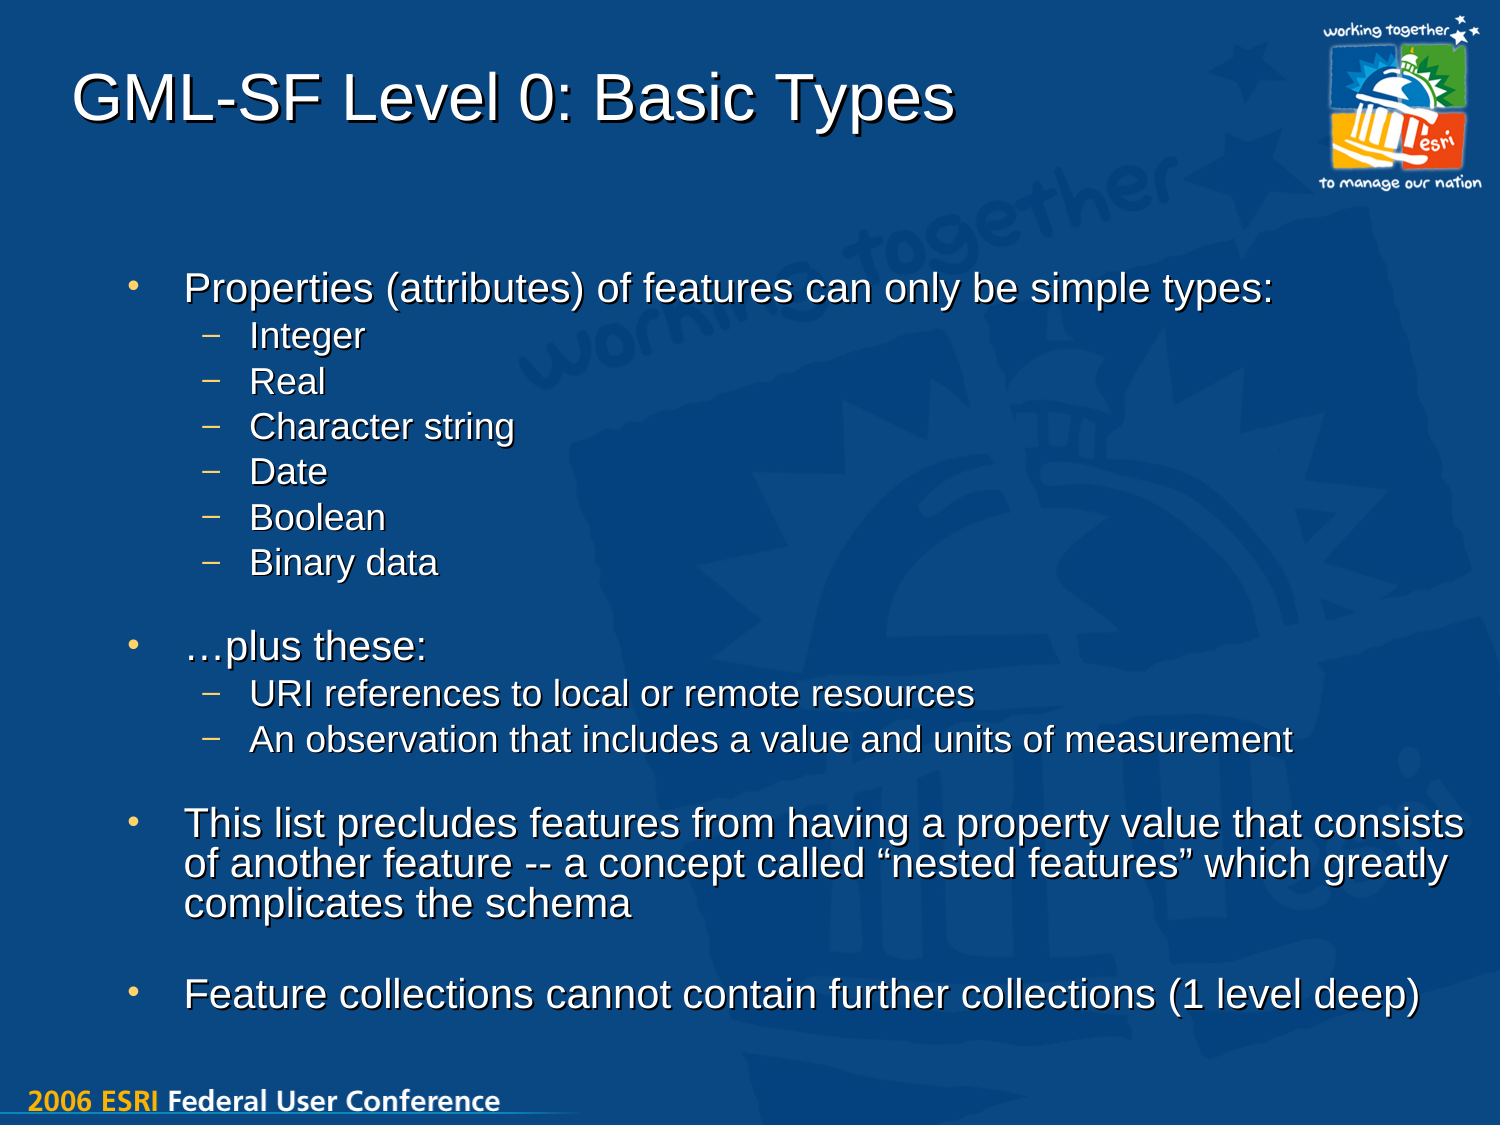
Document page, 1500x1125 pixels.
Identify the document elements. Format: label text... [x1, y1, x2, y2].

picture [0, 0, 1500, 1125]
title GML-SF Level 0: Basic Types [56, 58, 1299, 253]
list Properties (attributes) of features can only be simple types: Integer Real Character string Date Boolean Binary data …plus these: URI references to local or remote resources An observation that includes a value and units of measurement This list precludes features from having a property value that consists of another feature -- a concept called “nested features” which greatly complicates the schema Feature collections cannot contain further collections (1 level deep) [112, 262, 1481, 1040]
